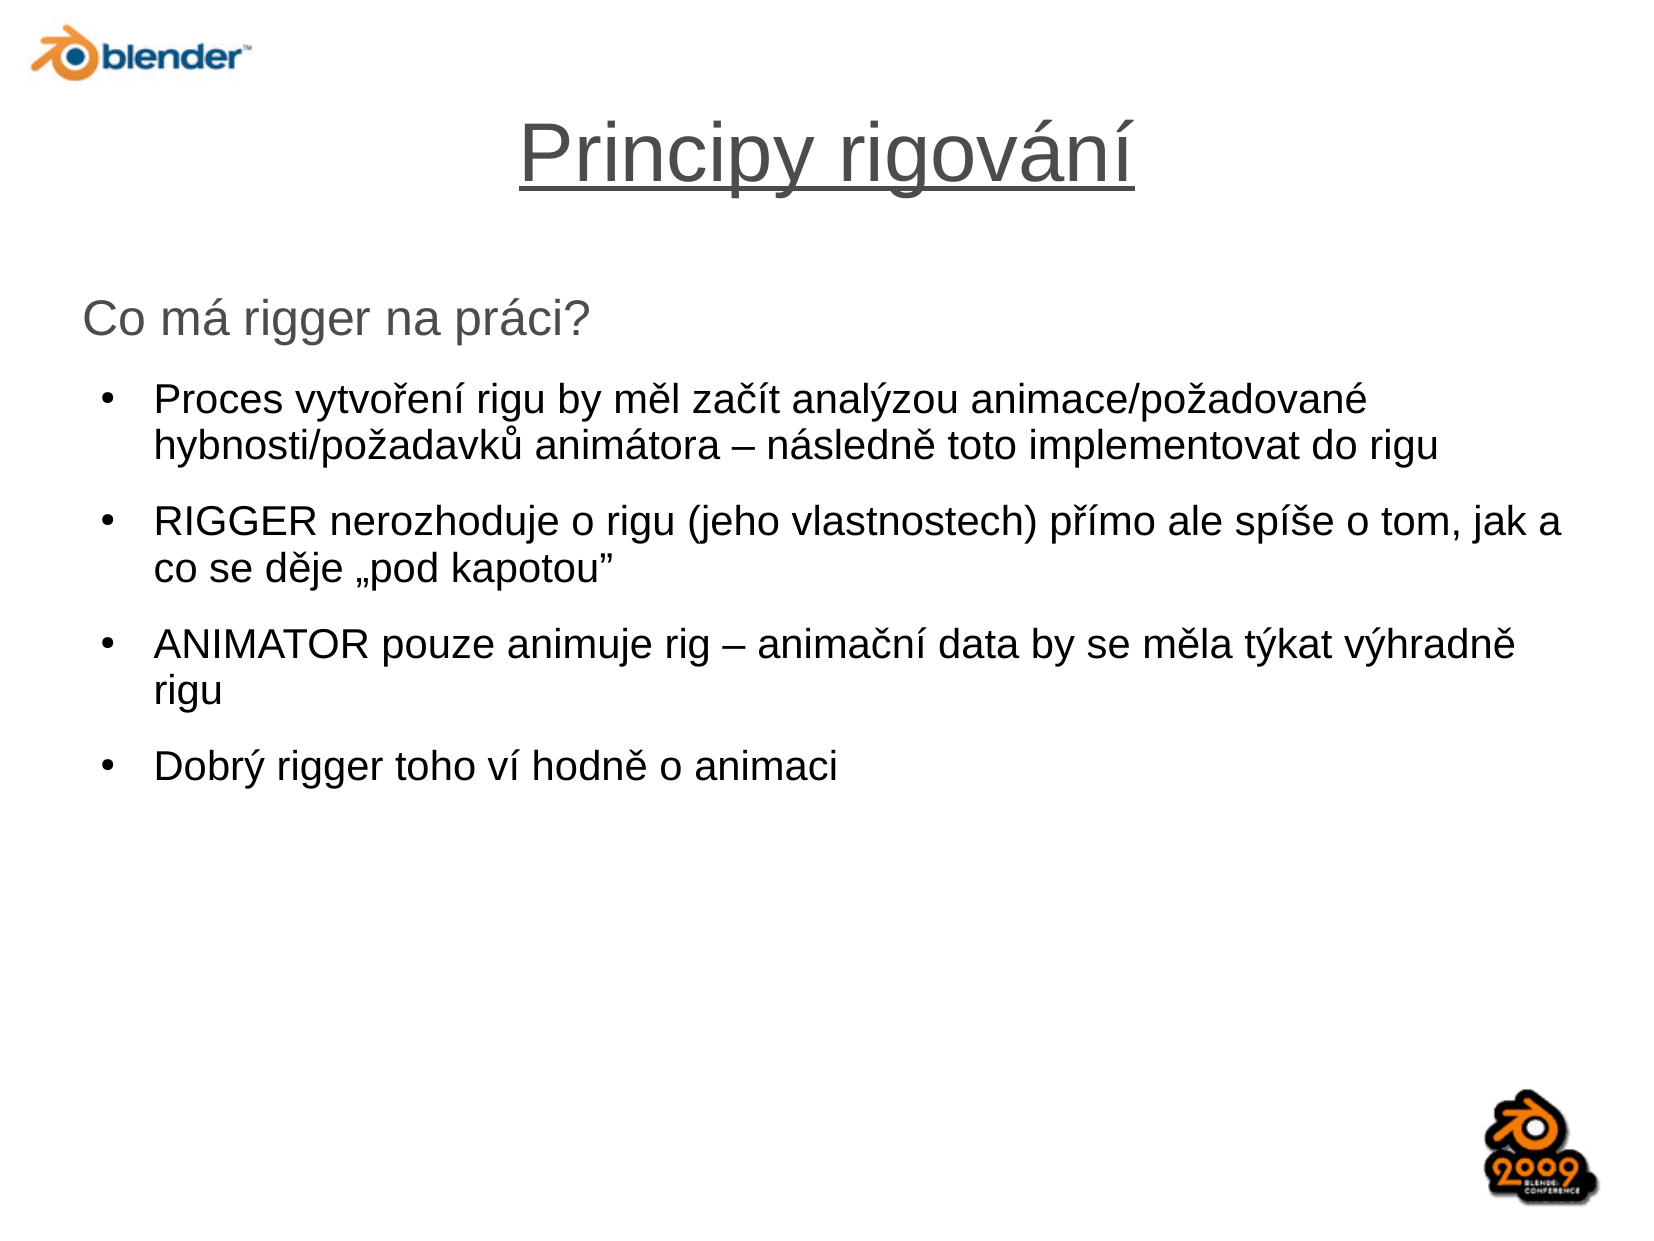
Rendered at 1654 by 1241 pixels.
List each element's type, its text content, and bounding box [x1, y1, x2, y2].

picture [15, 18, 266, 89]
title Principy rigování [82, 49, 1571, 257]
list Co má rigger na práci? Proces vytvoření rigu by měl začít analýzou animace/požadované hybnosti/požadavků animátora – následně toto implementovat do rigu RIGGER nerozhoduje o rigu (jeho vlastnostech) přímo ale spíše o tom, jak a co se děje „pod kapotou” ANIMATOR pouze animuje rig – animační data by se měla týkat výhradně rigu Dobrý rigger toho ví hodně o animaci [82, 290, 1571, 1109]
picture [1476, 1085, 1602, 1211]
